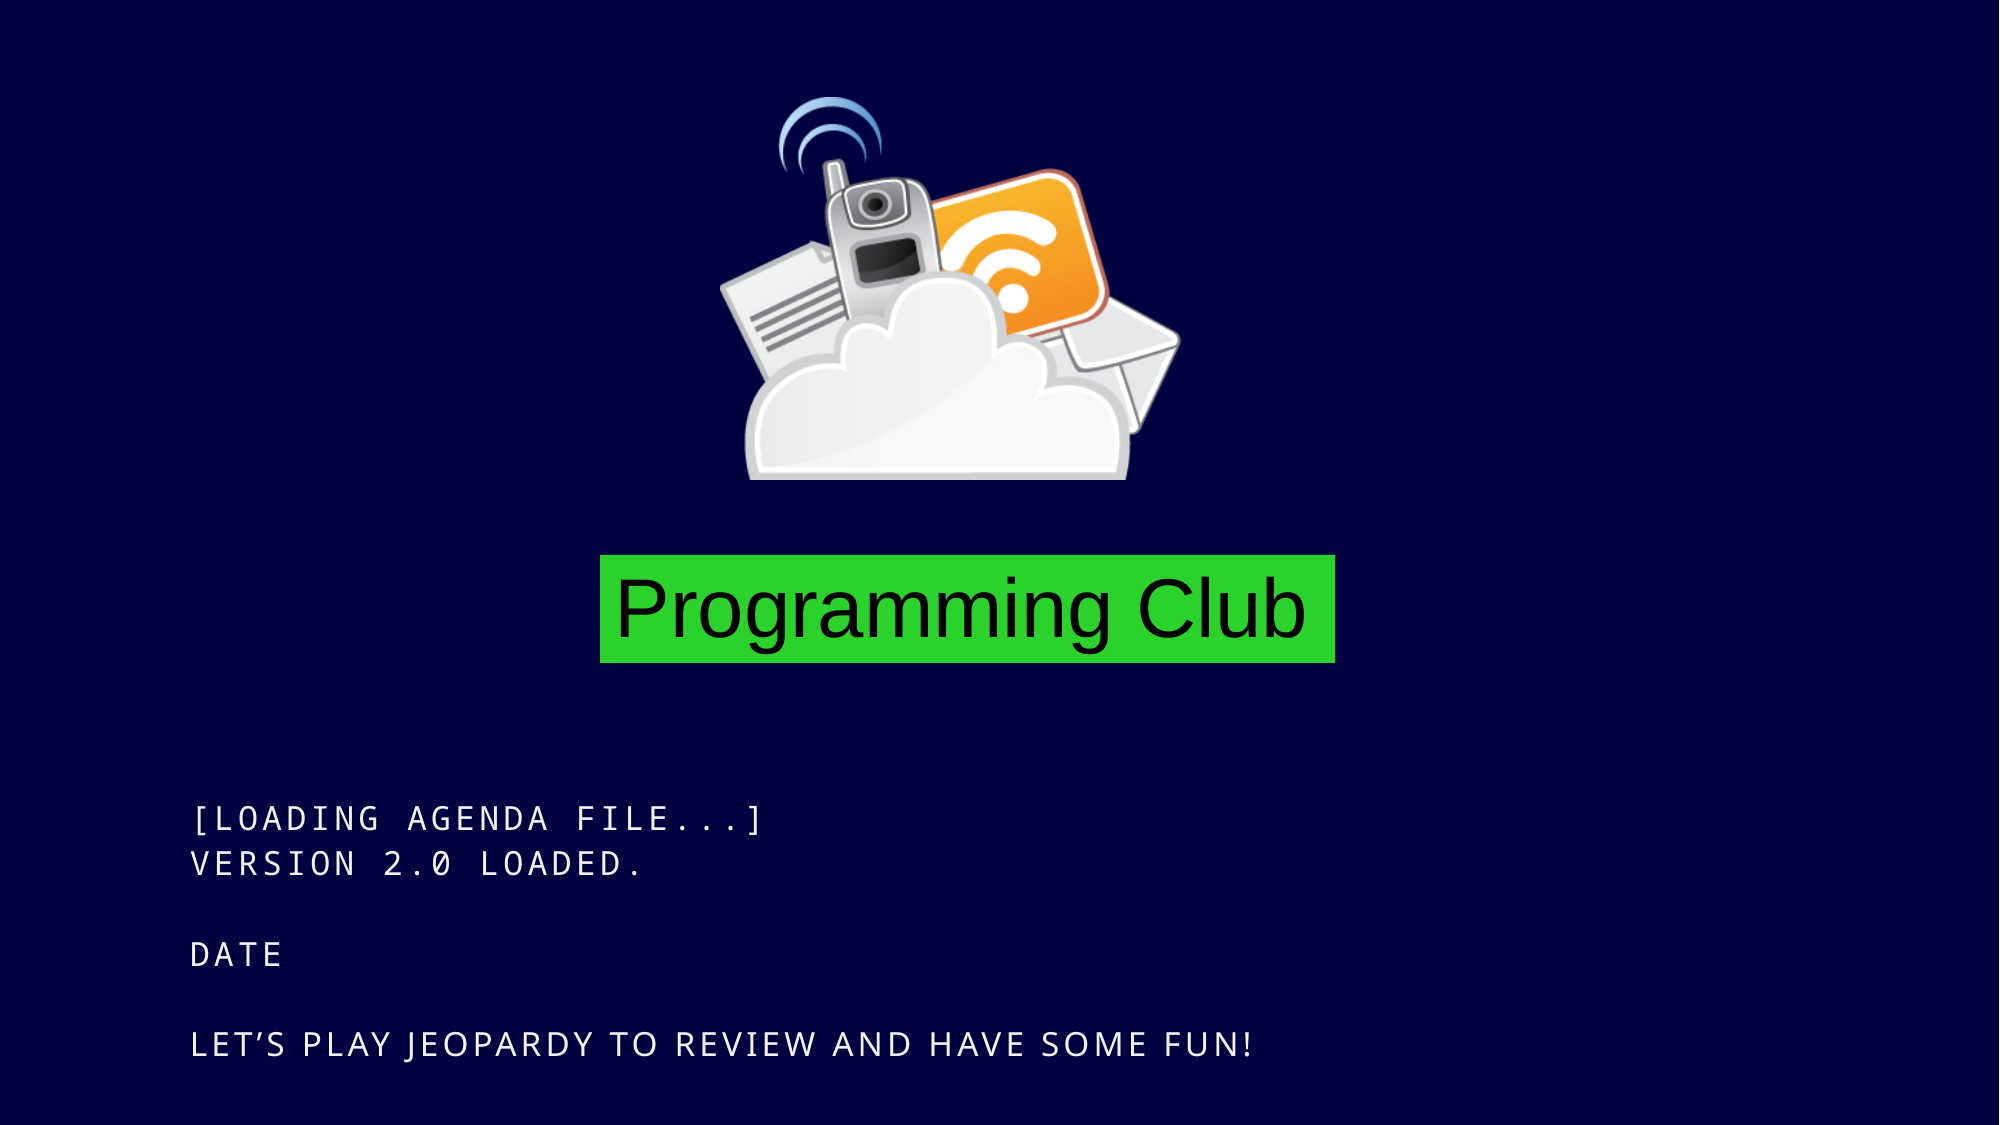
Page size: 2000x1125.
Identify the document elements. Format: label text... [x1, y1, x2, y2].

picture [720, 97, 1193, 480]
text_box Programming Club [600, 554, 1336, 663]
subtitle [LOADING AGENDA FILE...] Version 2.0 loaded. DATE Let’s PLAY JEOPARDY to review AND Have some fun! [174, 787, 1750, 1075]
